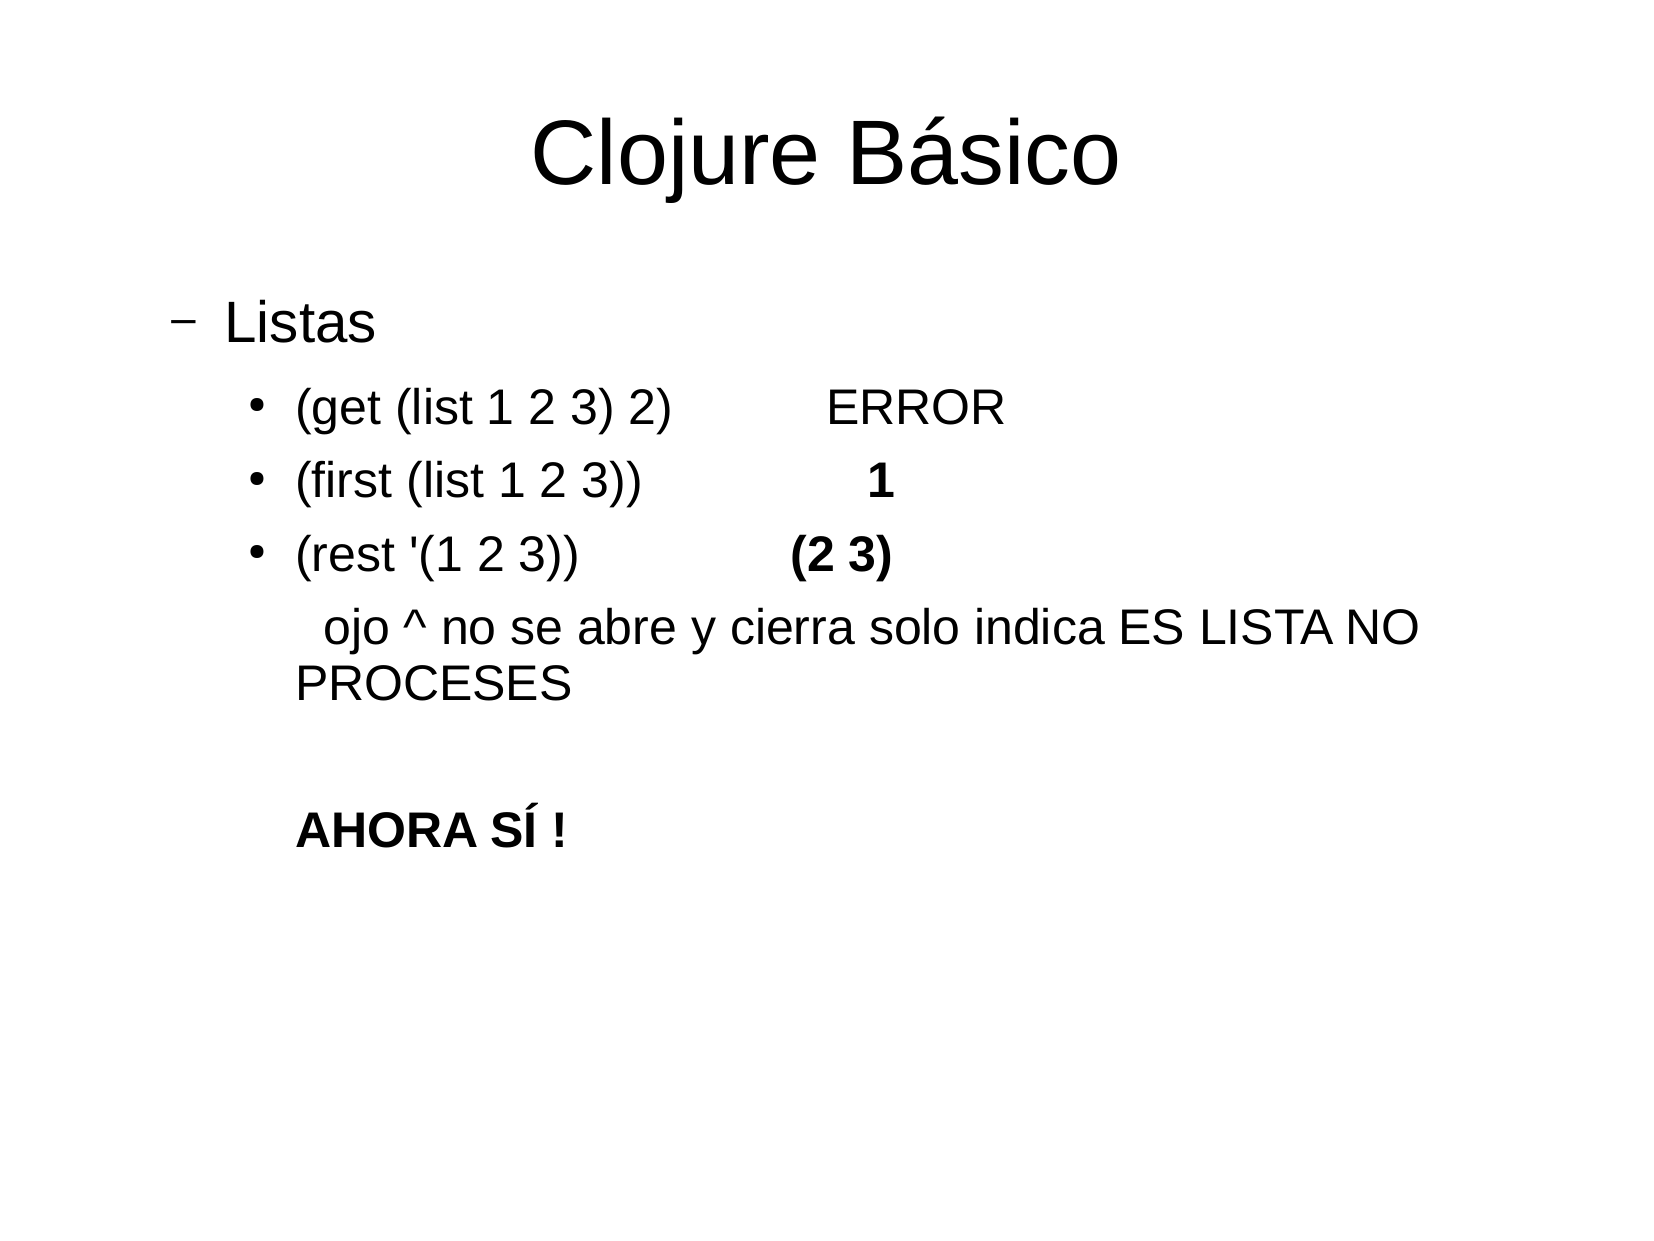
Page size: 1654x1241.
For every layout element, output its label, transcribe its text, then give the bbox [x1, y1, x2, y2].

title Clojure Básico [82, 49, 1571, 257]
list Listas (get (list 1 2 3) 2) ERROR (first (list 1 2 3)) 1 (rest '(1 2 3)) (2 3) ojo ^ no se abre y cierra solo indica ES LISTA NO PROCESES AHORA SÍ ! [82, 290, 1571, 1010]
